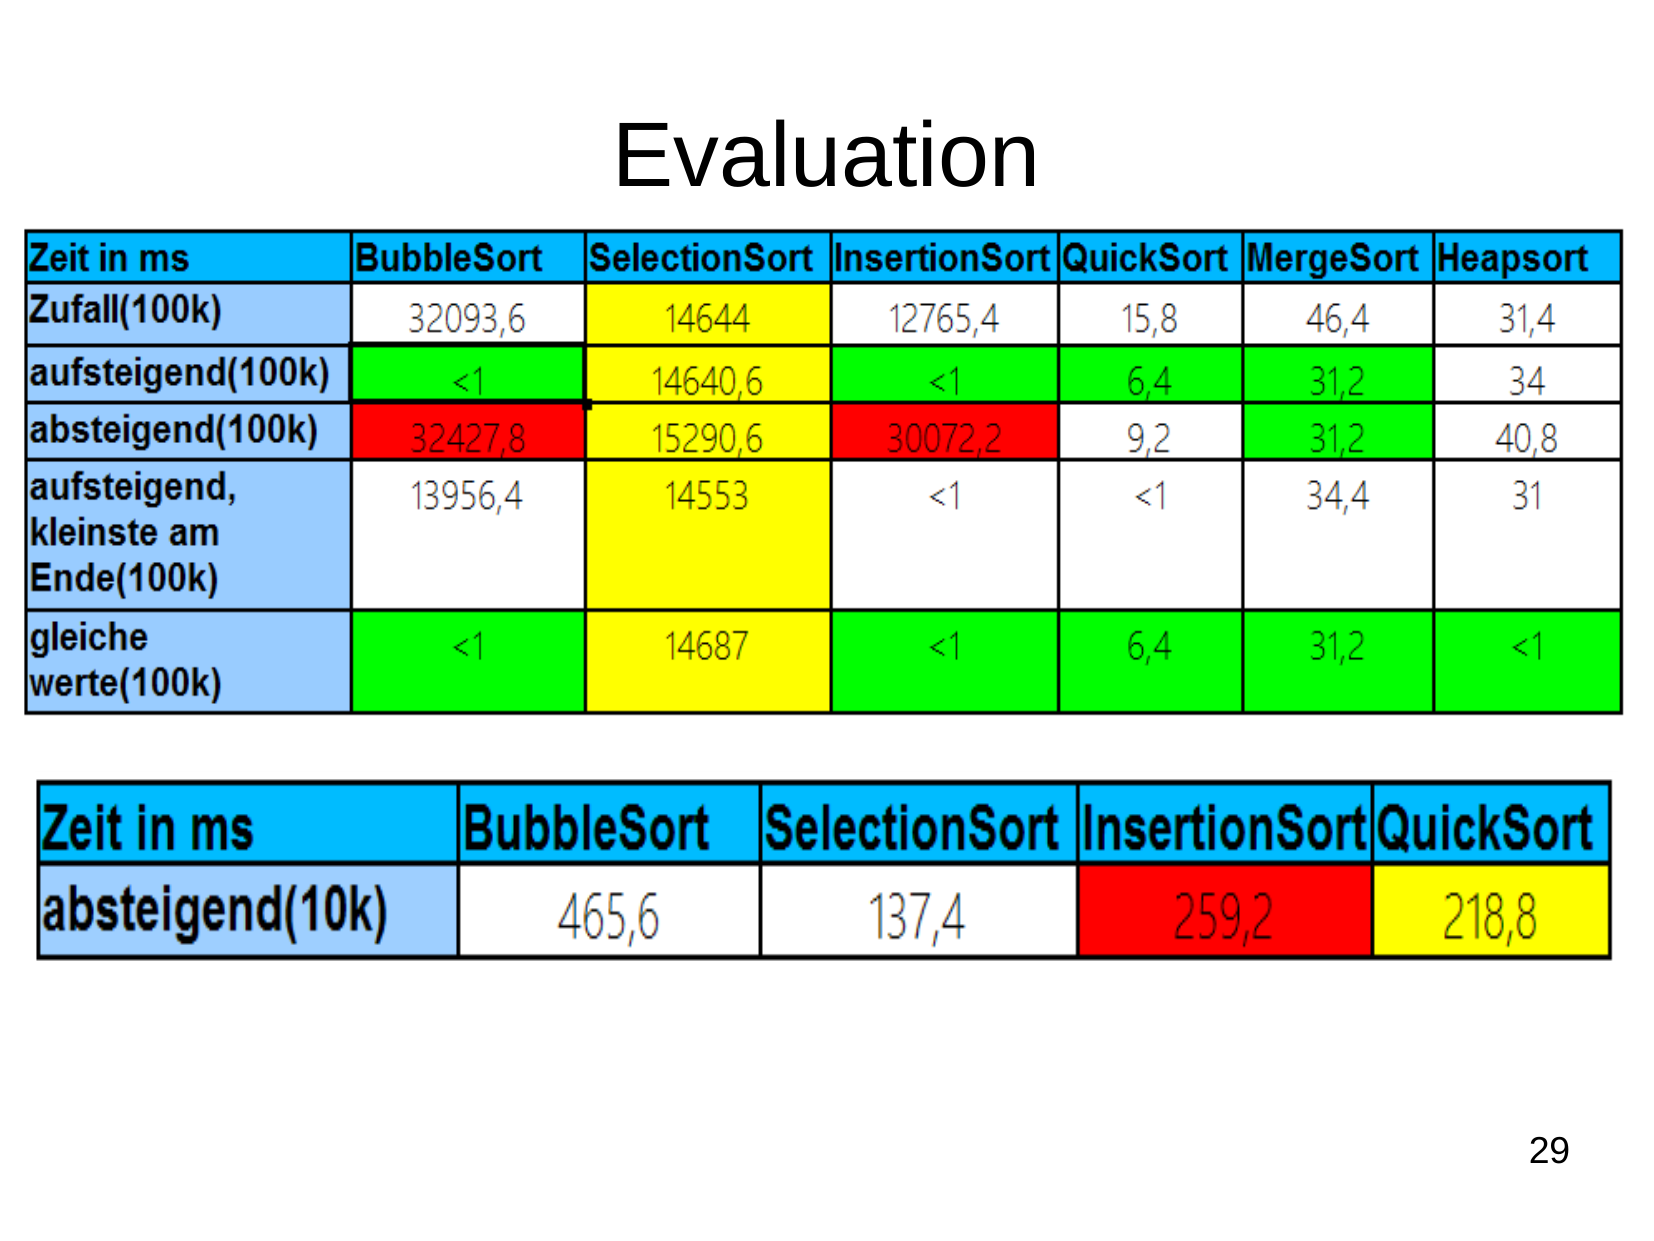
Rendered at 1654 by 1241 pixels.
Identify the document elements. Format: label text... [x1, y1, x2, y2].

title Evaluation [82, 49, 1571, 224]
picture [35, 770, 1618, 969]
picture [23, 224, 1630, 721]
